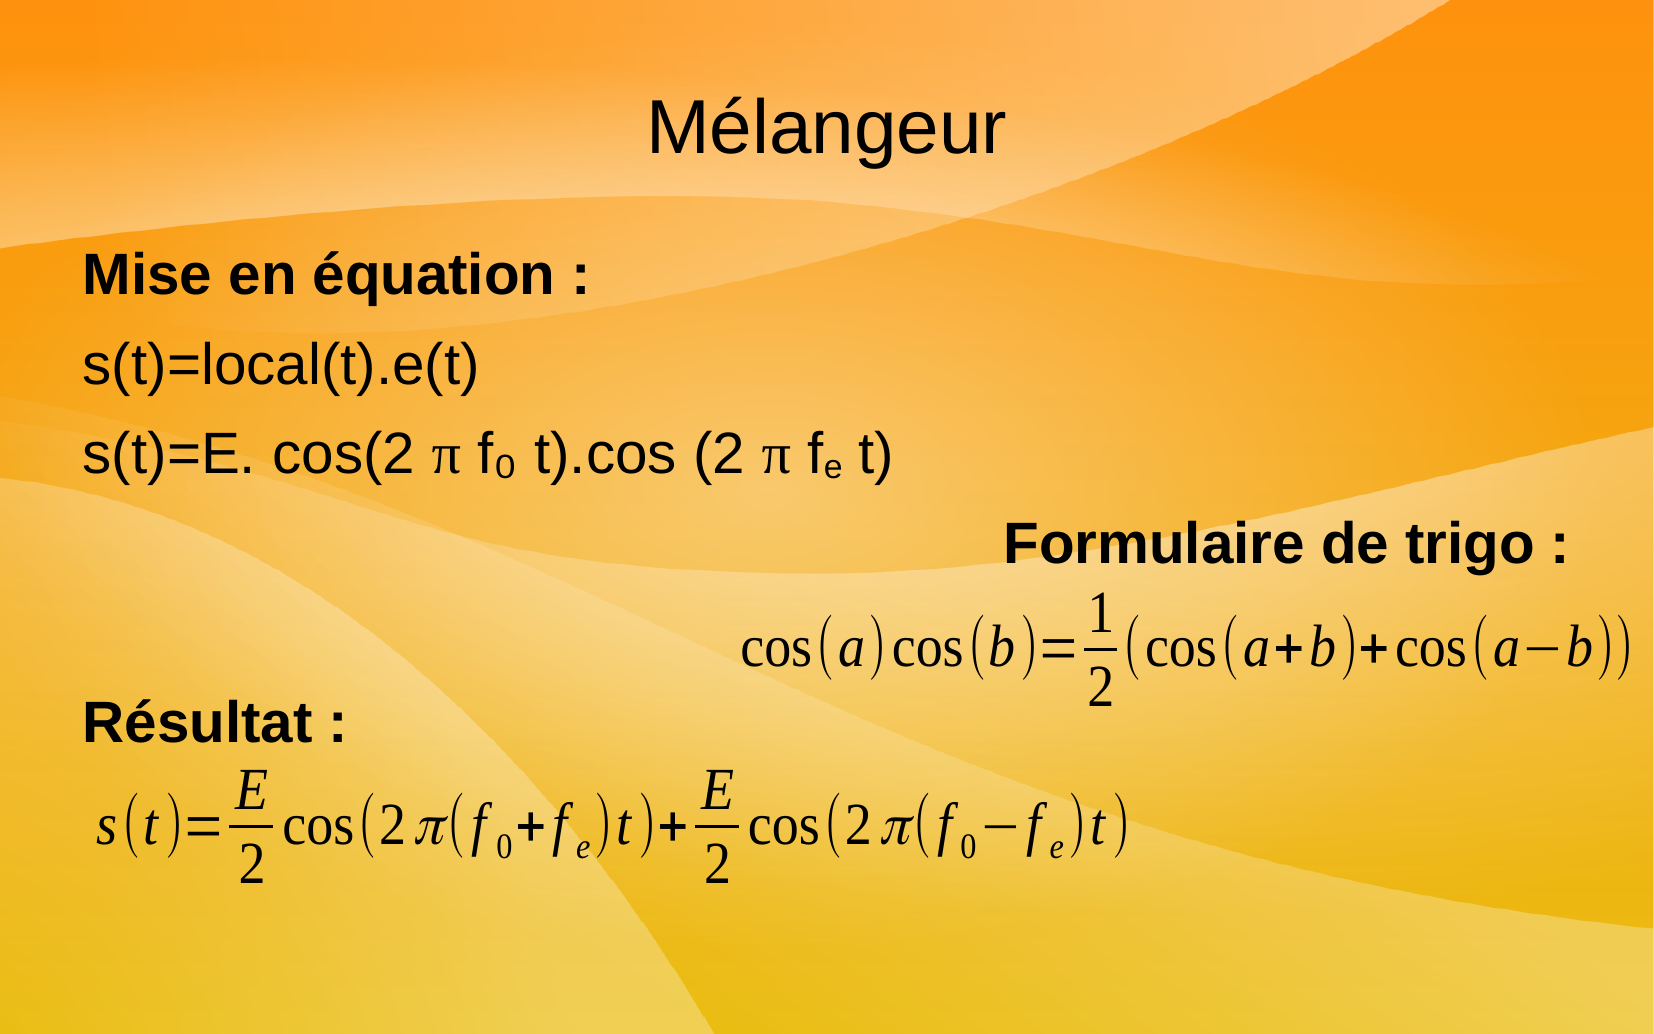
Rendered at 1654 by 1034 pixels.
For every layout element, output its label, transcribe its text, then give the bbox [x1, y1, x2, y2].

chart [88, 755, 1136, 898]
title Mélangeur [82, 41, 1571, 214]
list Mise en équation : s(t)=local(t).e(t) s(t)=E. cos(2 π f₀ t).cos (2 π fe t) Formulaire de trigo : Résultat : [82, 241, 1571, 940]
picture [0, 0, 1654, 1034]
chart [734, 578, 1641, 720]
